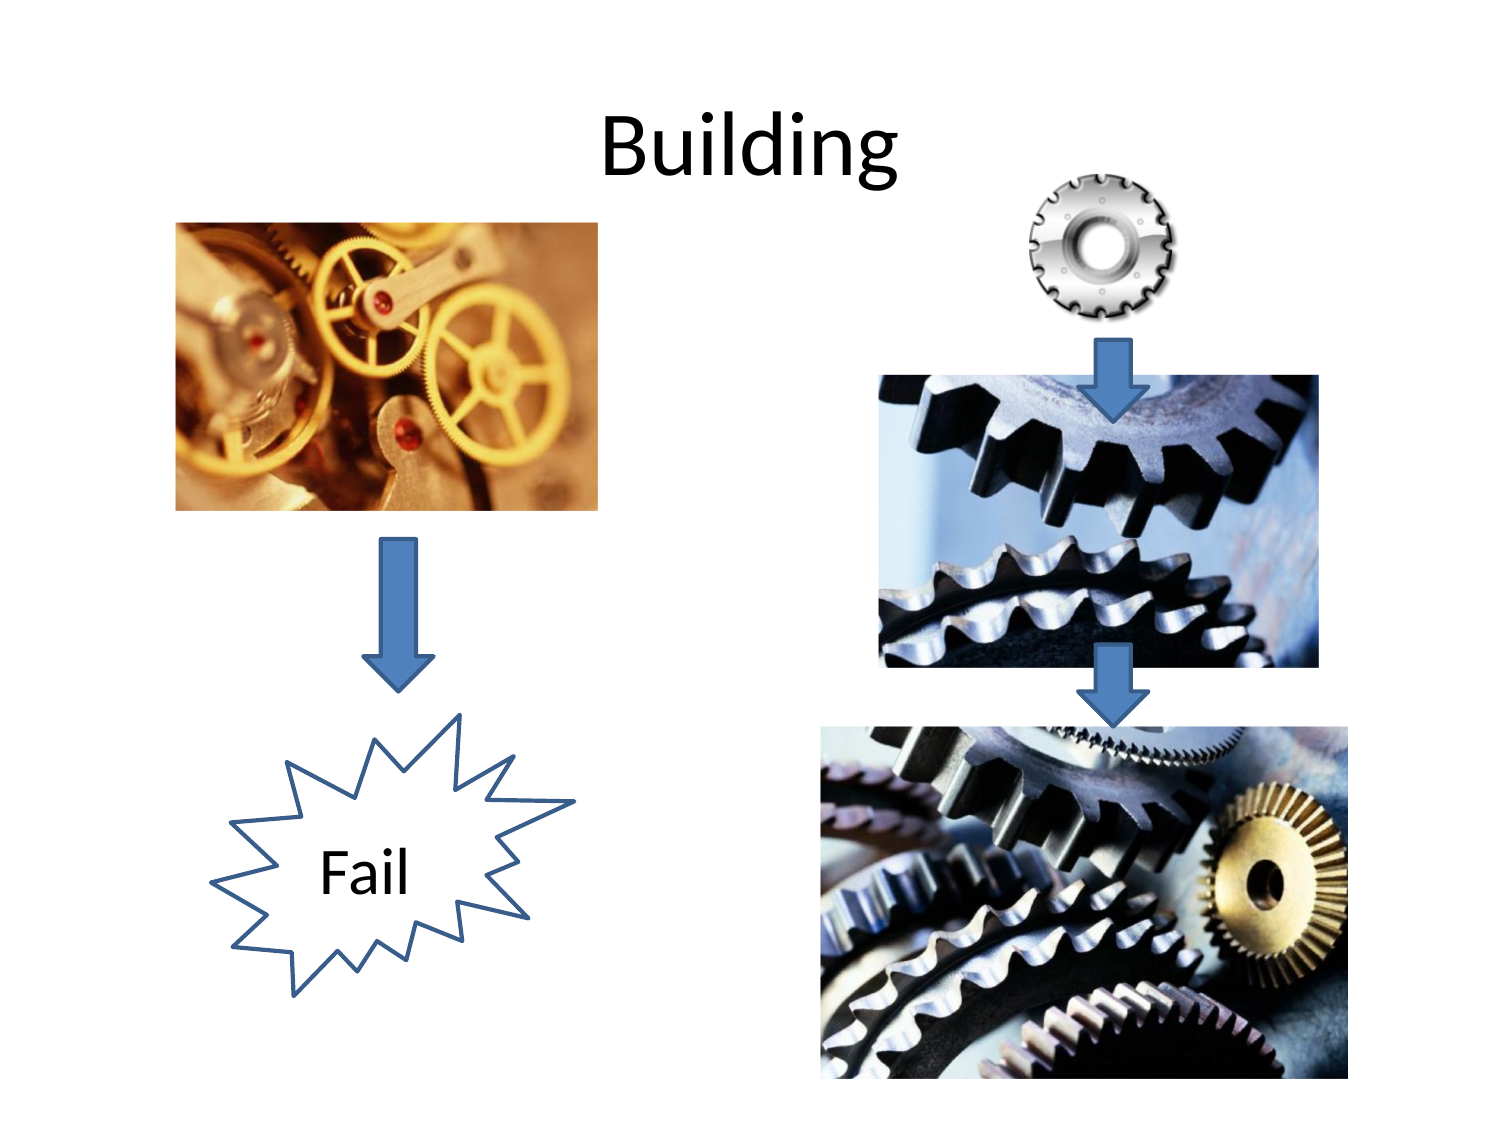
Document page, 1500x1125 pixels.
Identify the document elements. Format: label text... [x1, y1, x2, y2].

picture [175, 222, 598, 511]
picture [1019, 164, 1184, 329]
text_box [363, 539, 434, 692]
text_box [1078, 339, 1149, 422]
text_box [1078, 644, 1149, 727]
picture [878, 375, 1319, 668]
text_box Fail [304, 820, 462, 917]
title Building [75, 45, 1426, 233]
picture [820, 726, 1348, 1079]
